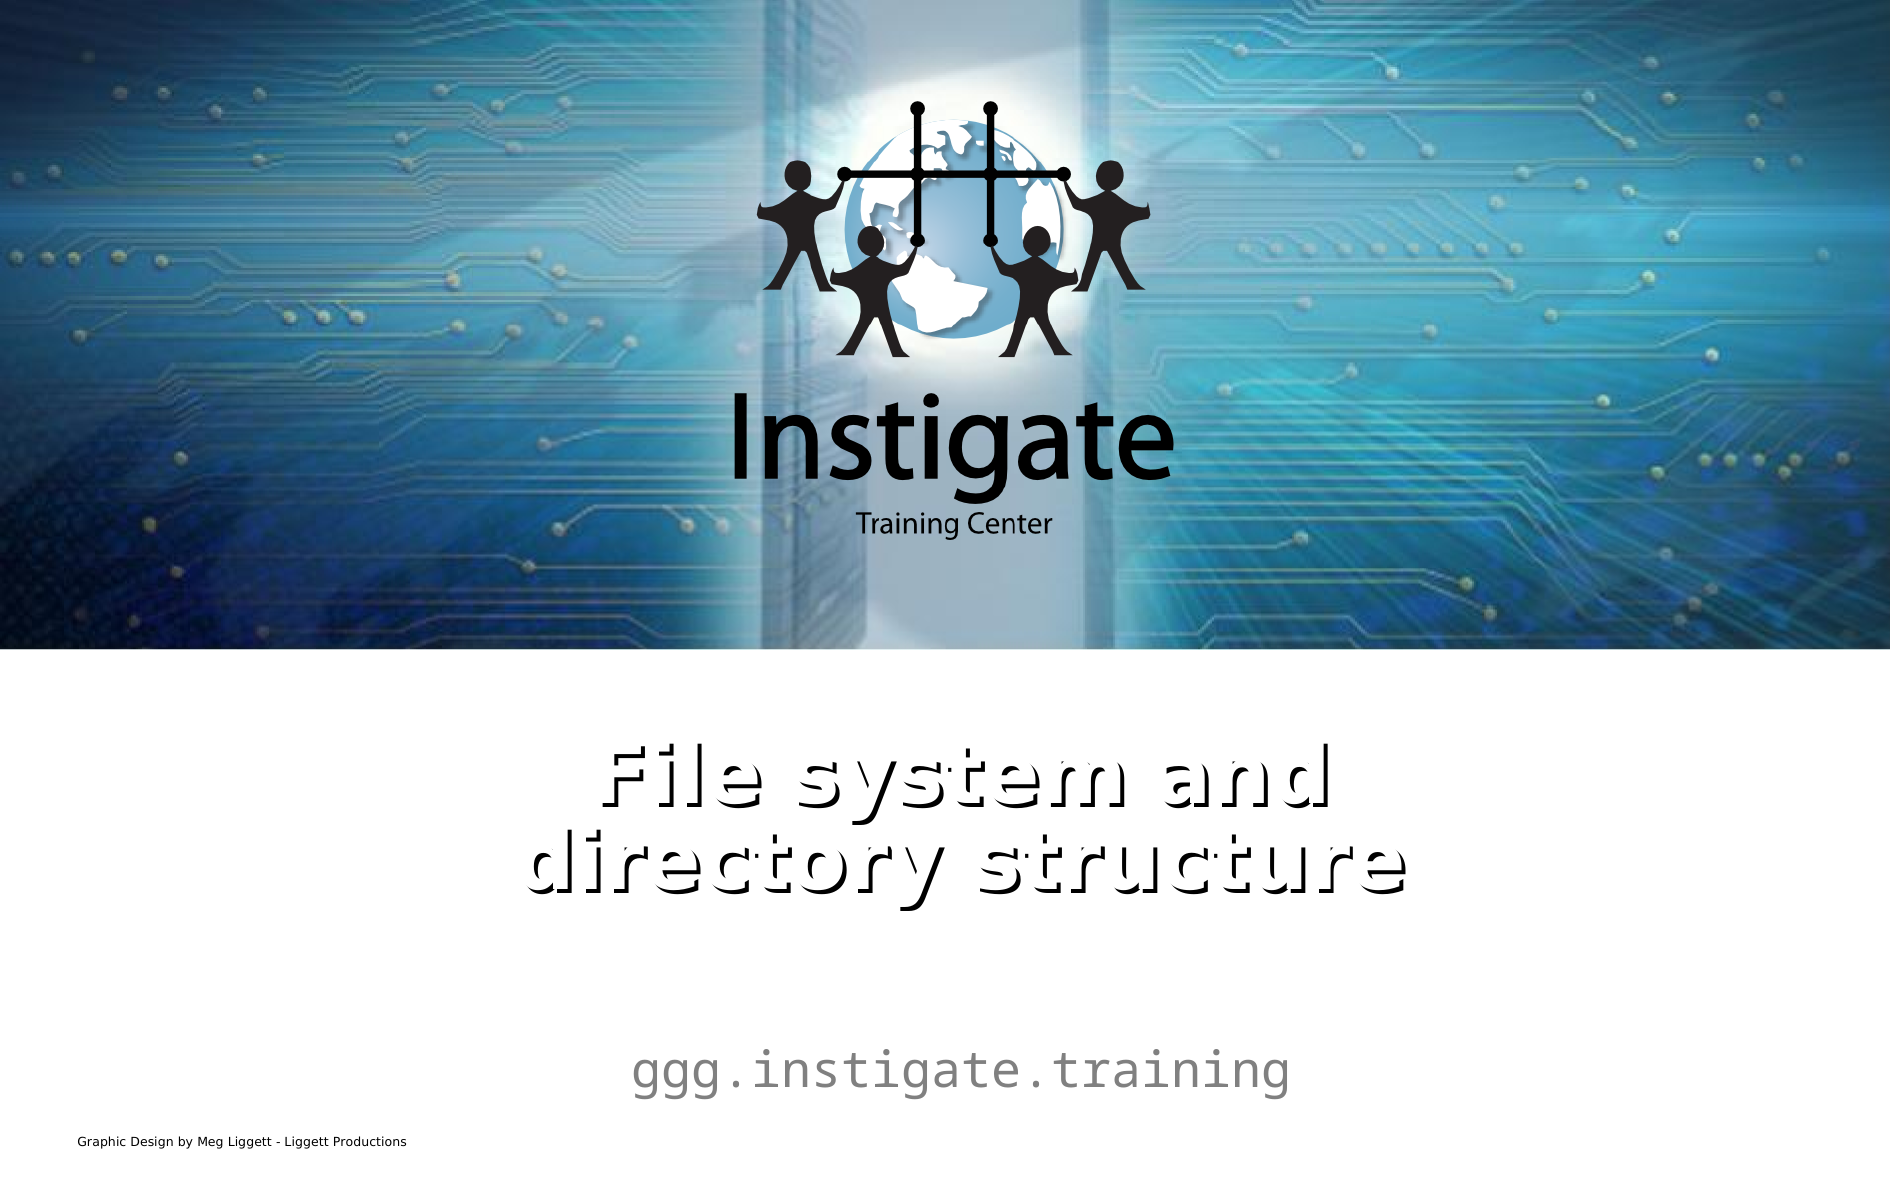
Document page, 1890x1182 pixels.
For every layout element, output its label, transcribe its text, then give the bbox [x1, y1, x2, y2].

subtitle File system and directory structure ggg.instigate.training [300, 726, 1623, 1078]
picture [0, 0, 1890, 650]
